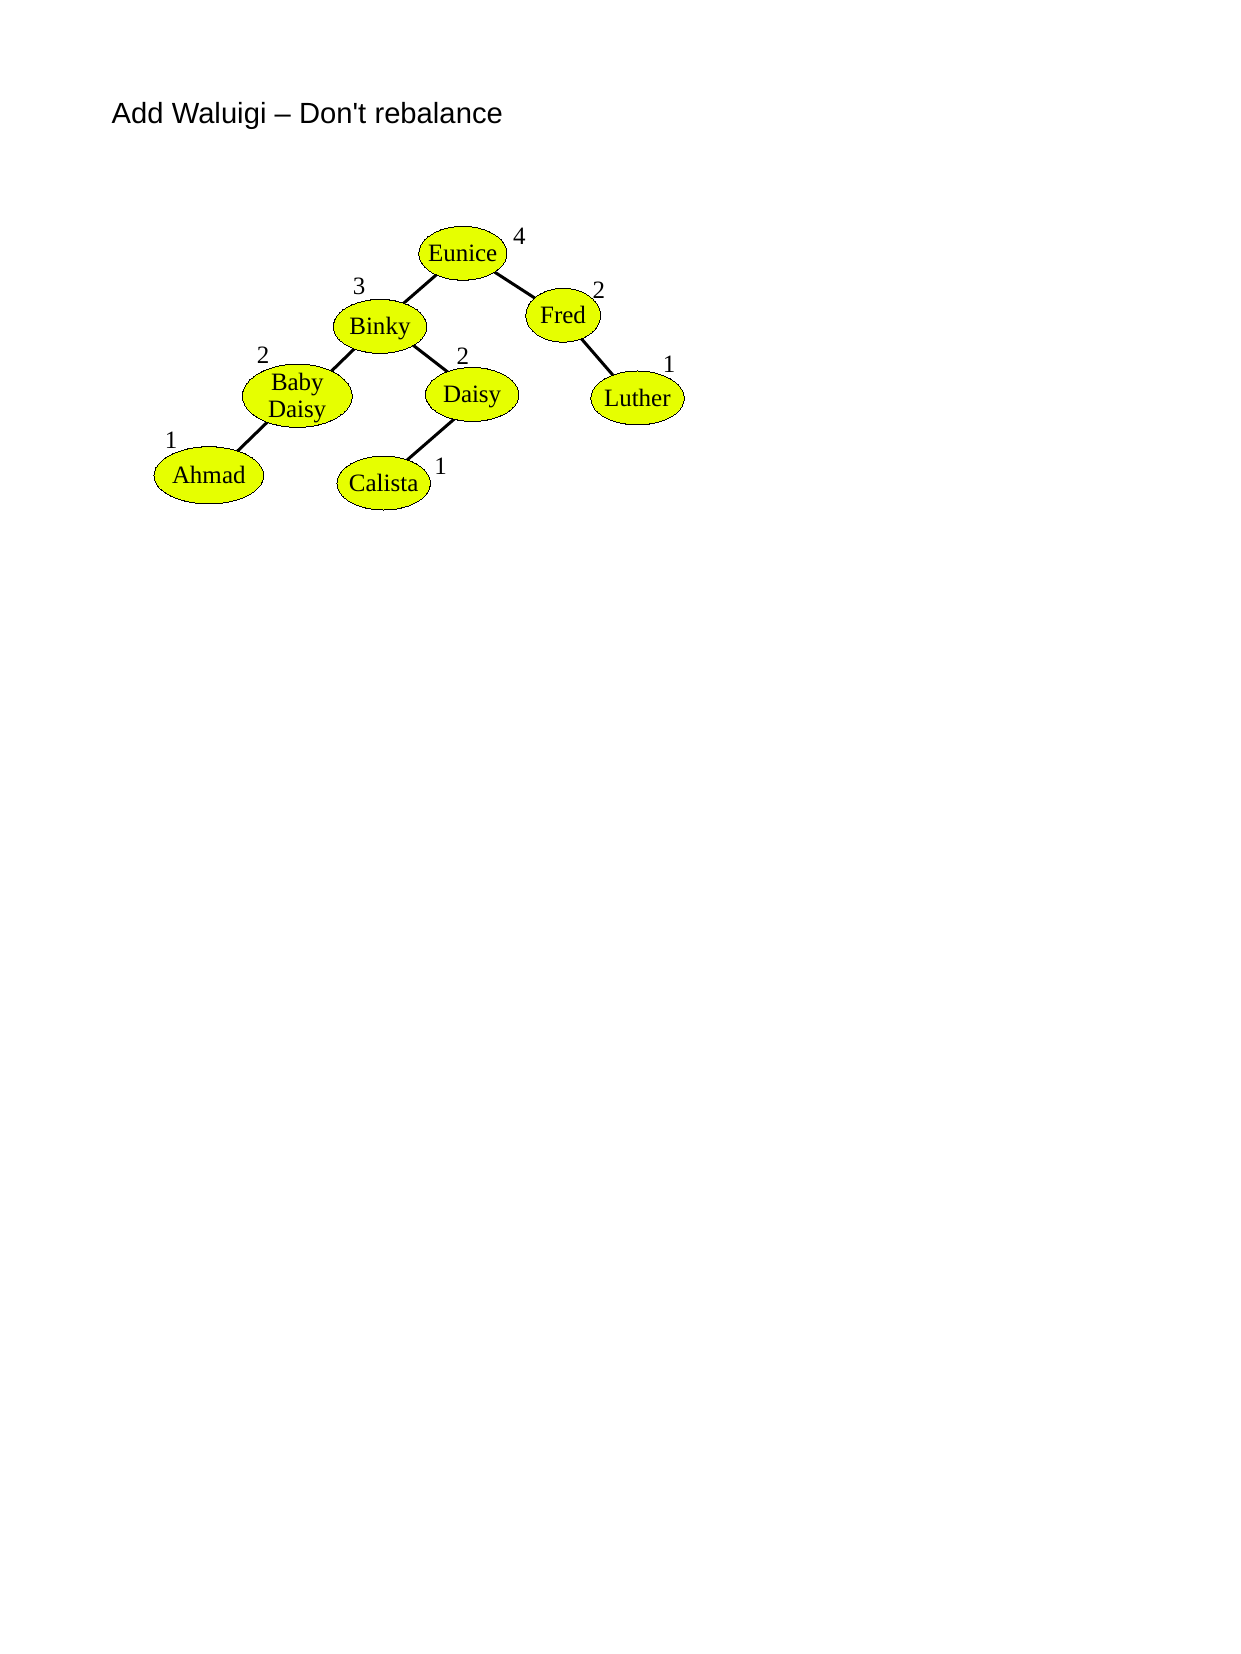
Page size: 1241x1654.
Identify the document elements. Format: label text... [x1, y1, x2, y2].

text_box Luther [590, 370, 685, 425]
text_box 1 [150, 418, 193, 459]
text_box Calista [336, 456, 431, 511]
text_box Add Waluigi – Don't rebalance [96, 90, 517, 138]
text_box 2 [577, 268, 620, 309]
text_box Daisy [425, 368, 519, 422]
text_box Eunice [418, 226, 507, 281]
text_box 2 [242, 333, 285, 374]
text_box Binky [333, 299, 427, 354]
text_box 3 [338, 265, 381, 306]
text_box 1 [419, 444, 462, 485]
text_box 4 [498, 215, 541, 256]
text_box Fred [525, 288, 601, 343]
text_box Ahmad [153, 446, 264, 504]
text_box 2 [441, 334, 485, 375]
text_box Baby Daisy [242, 364, 353, 428]
text_box 1 [648, 342, 691, 383]
